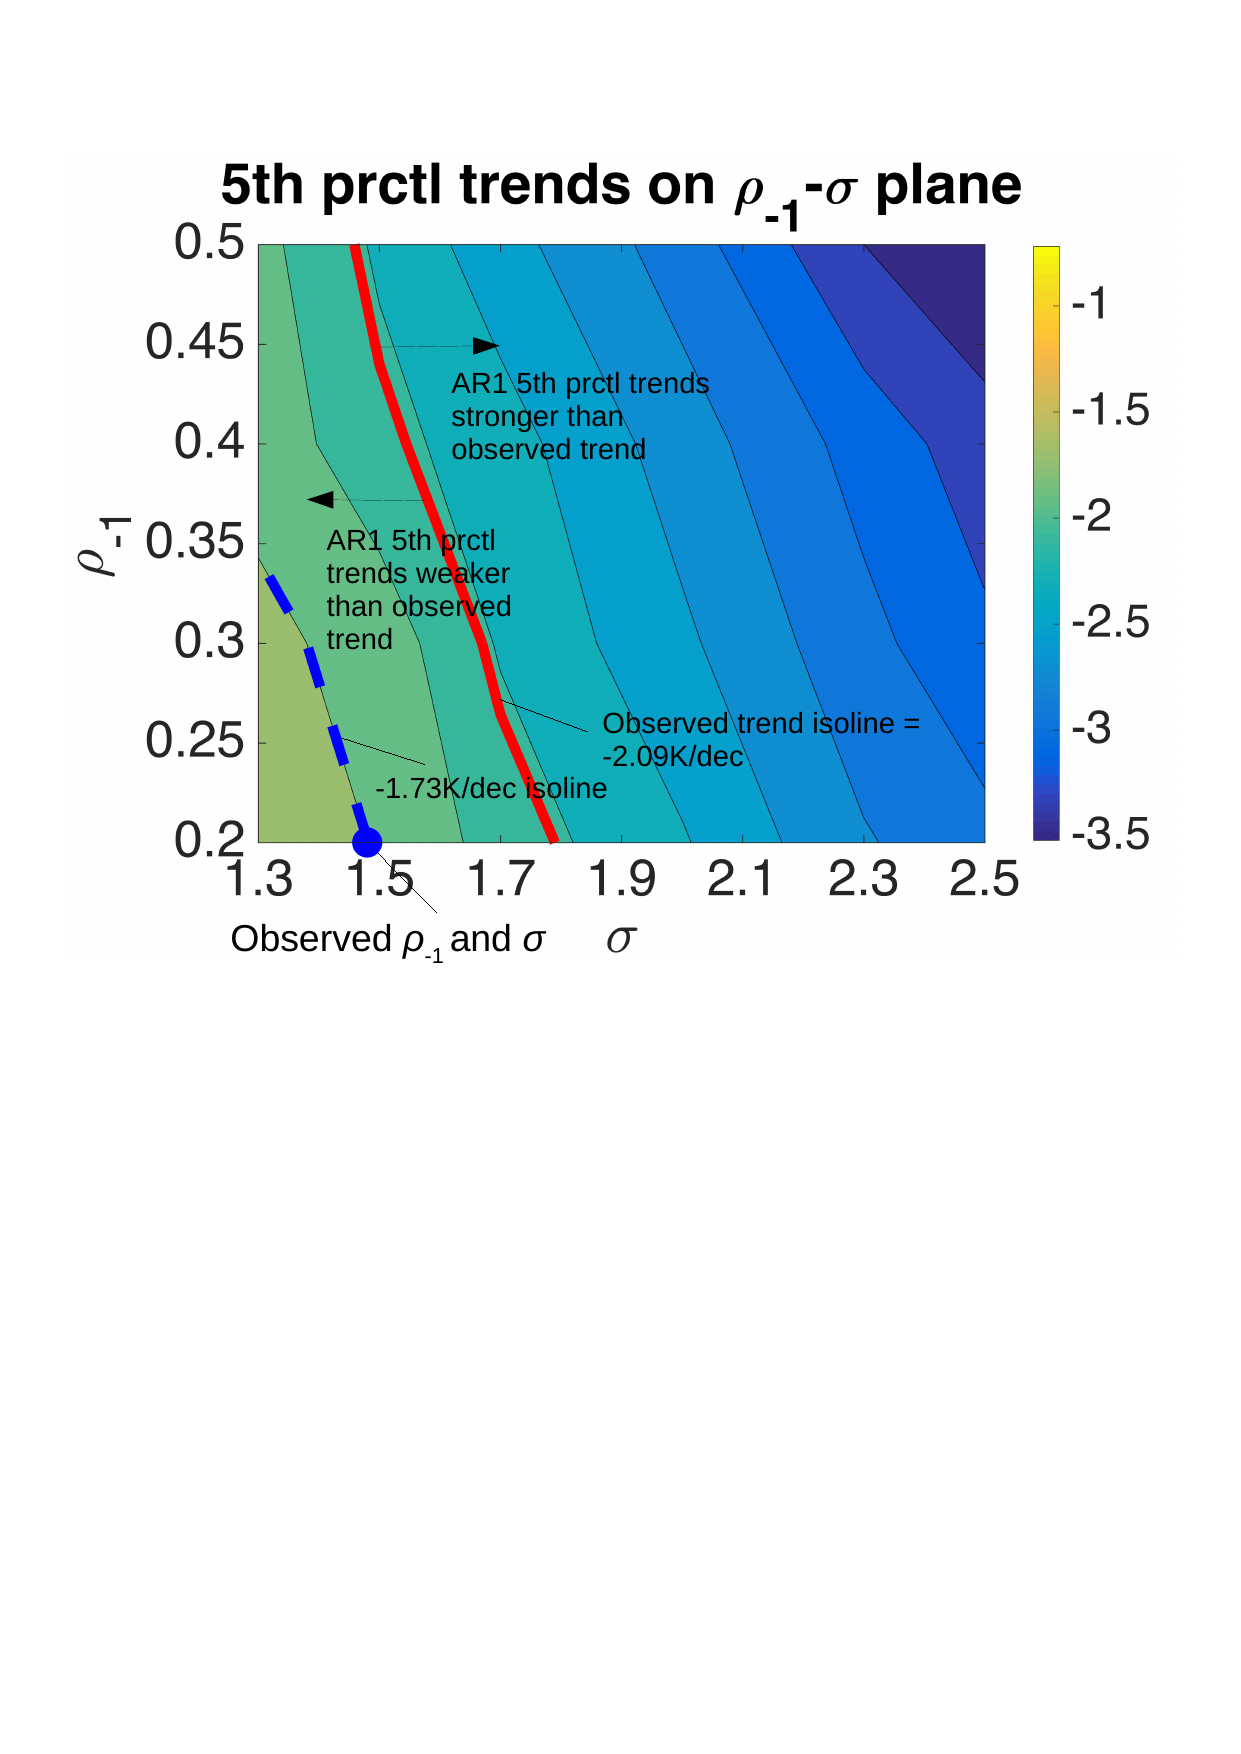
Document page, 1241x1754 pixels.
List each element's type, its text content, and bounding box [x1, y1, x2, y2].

text_box Observed ρ-1 and σ [215, 909, 569, 976]
text_box AR1 5th prctl trends stronger than observed trend [436, 359, 728, 473]
text_box Observed trend isoline = -2.09K/dec [587, 699, 946, 784]
text_box AR1 5th prctl trends weaker than observed trend [311, 517, 570, 663]
picture [59, 148, 1182, 965]
text_box -1.73K/dec isoline [360, 764, 719, 849]
